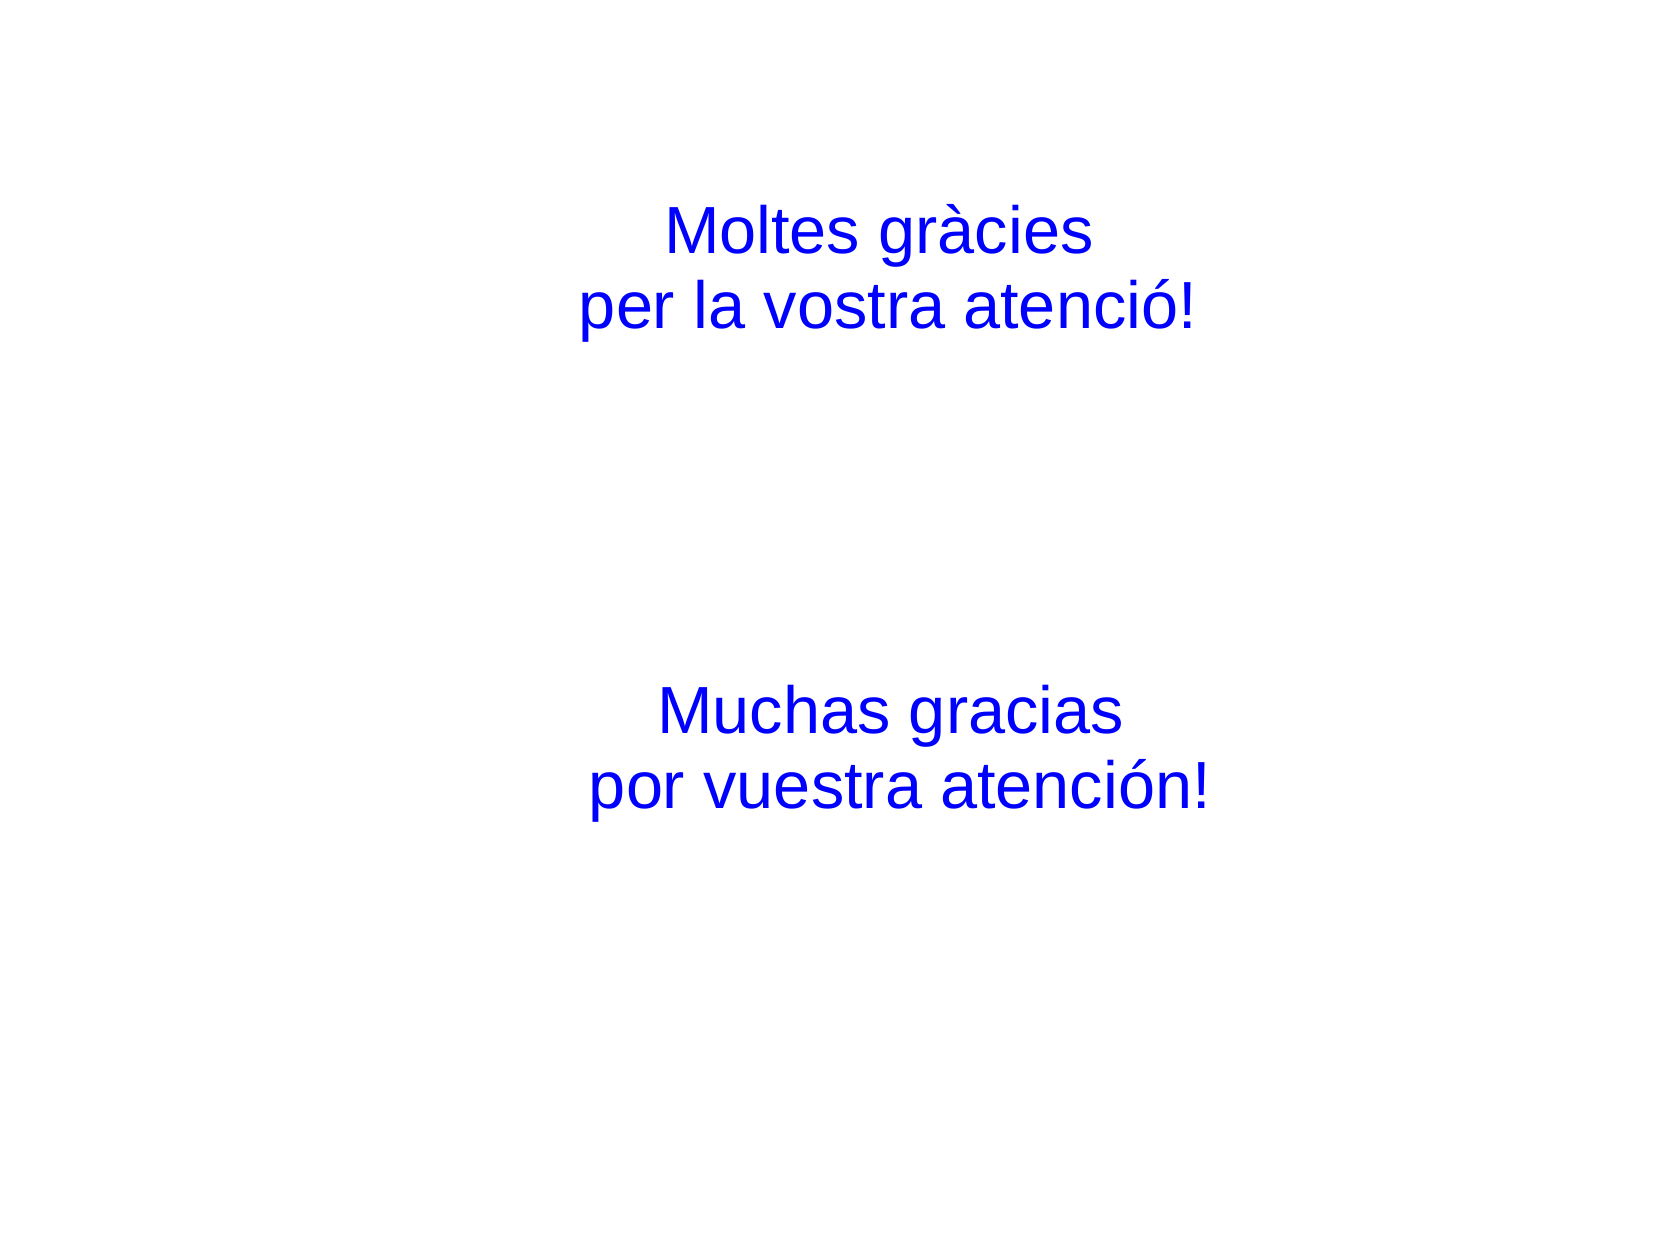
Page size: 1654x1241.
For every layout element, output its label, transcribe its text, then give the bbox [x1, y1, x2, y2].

text_box Muchas gracias por vuestra atención! [259, 645, 1541, 851]
text_box Moltes gràcies per la vostra atenció! [248, 165, 1529, 371]
